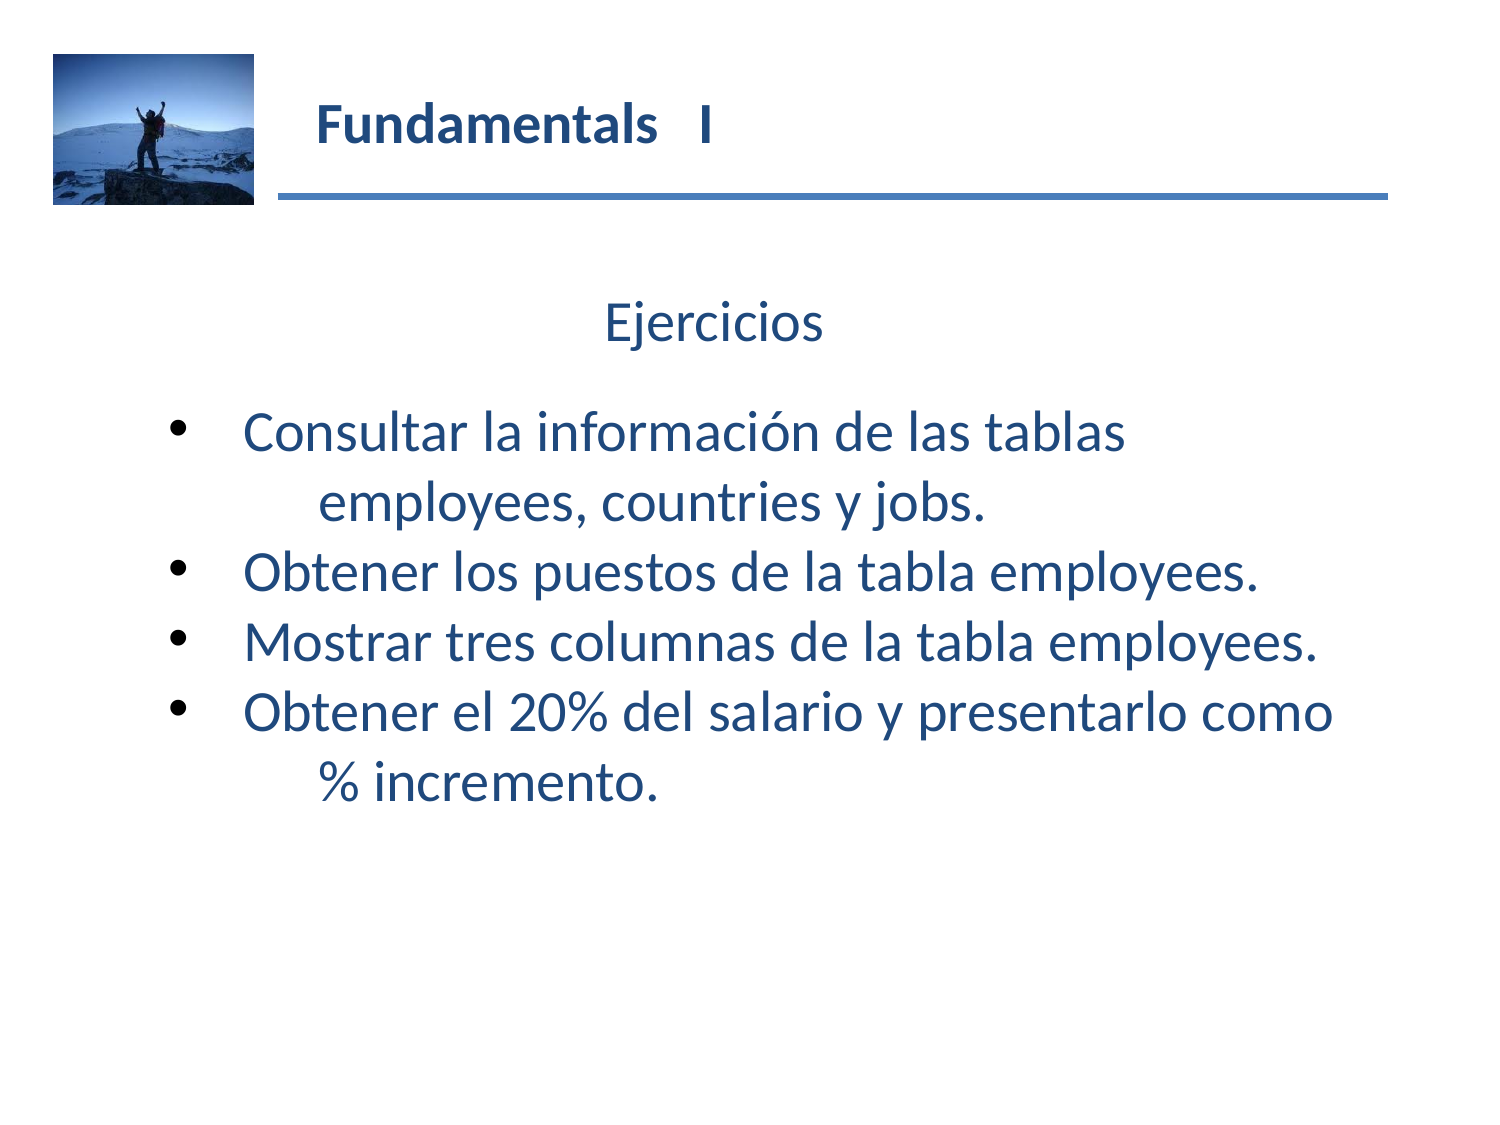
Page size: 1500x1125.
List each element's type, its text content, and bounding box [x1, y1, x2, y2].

text_box Fundamentals I [301, 78, 821, 164]
picture [53, 54, 254, 205]
text_box Consultar la información de las tablas employees, countries y jobs. Obtener los puestos de la tabla employees. Mostrar tres columnas de la tabla employees. Obtener el 20% del salario y presentarlo como % incremento. [153, 385, 1370, 825]
text_box Ejercicios [383, 275, 1046, 362]
